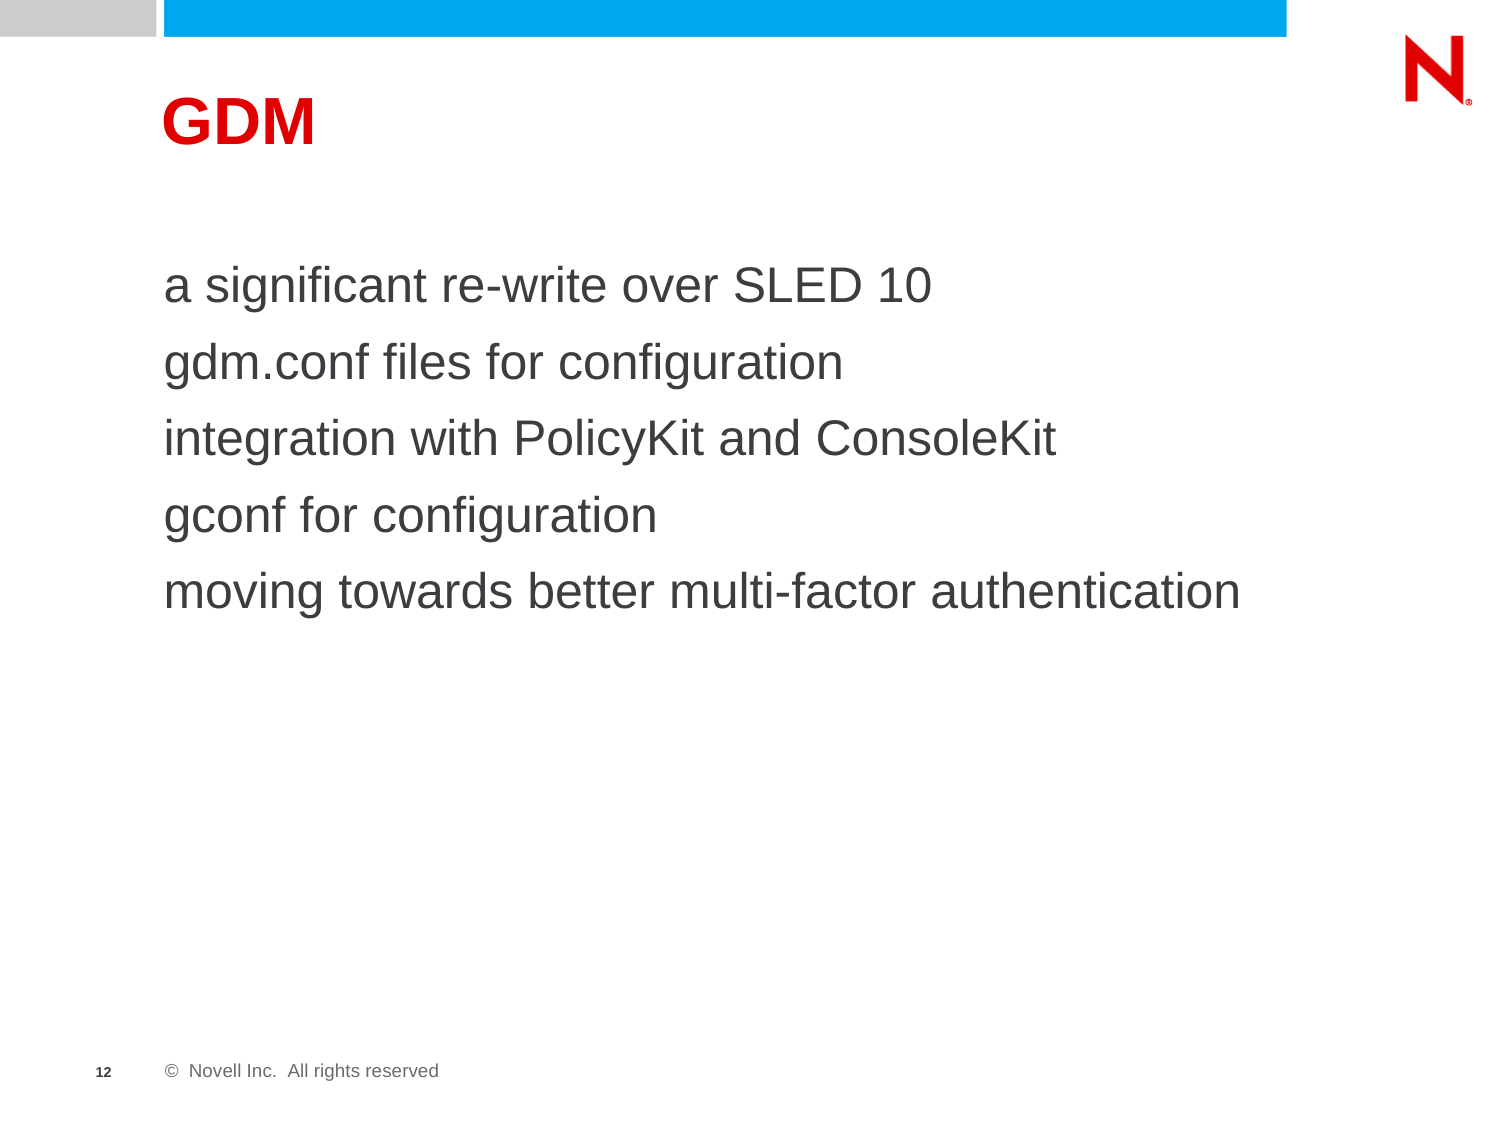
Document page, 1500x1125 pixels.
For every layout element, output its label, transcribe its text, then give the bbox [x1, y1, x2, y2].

title GDM [161, 41, 1383, 205]
picture [1403, 32, 1473, 107]
list a significant re-write over SLED 10 gdm.conf files for configuration integration with PolicyKit and ConsoleKit gconf for configuration moving towards better multi-factor authentication [163, 254, 1404, 986]
